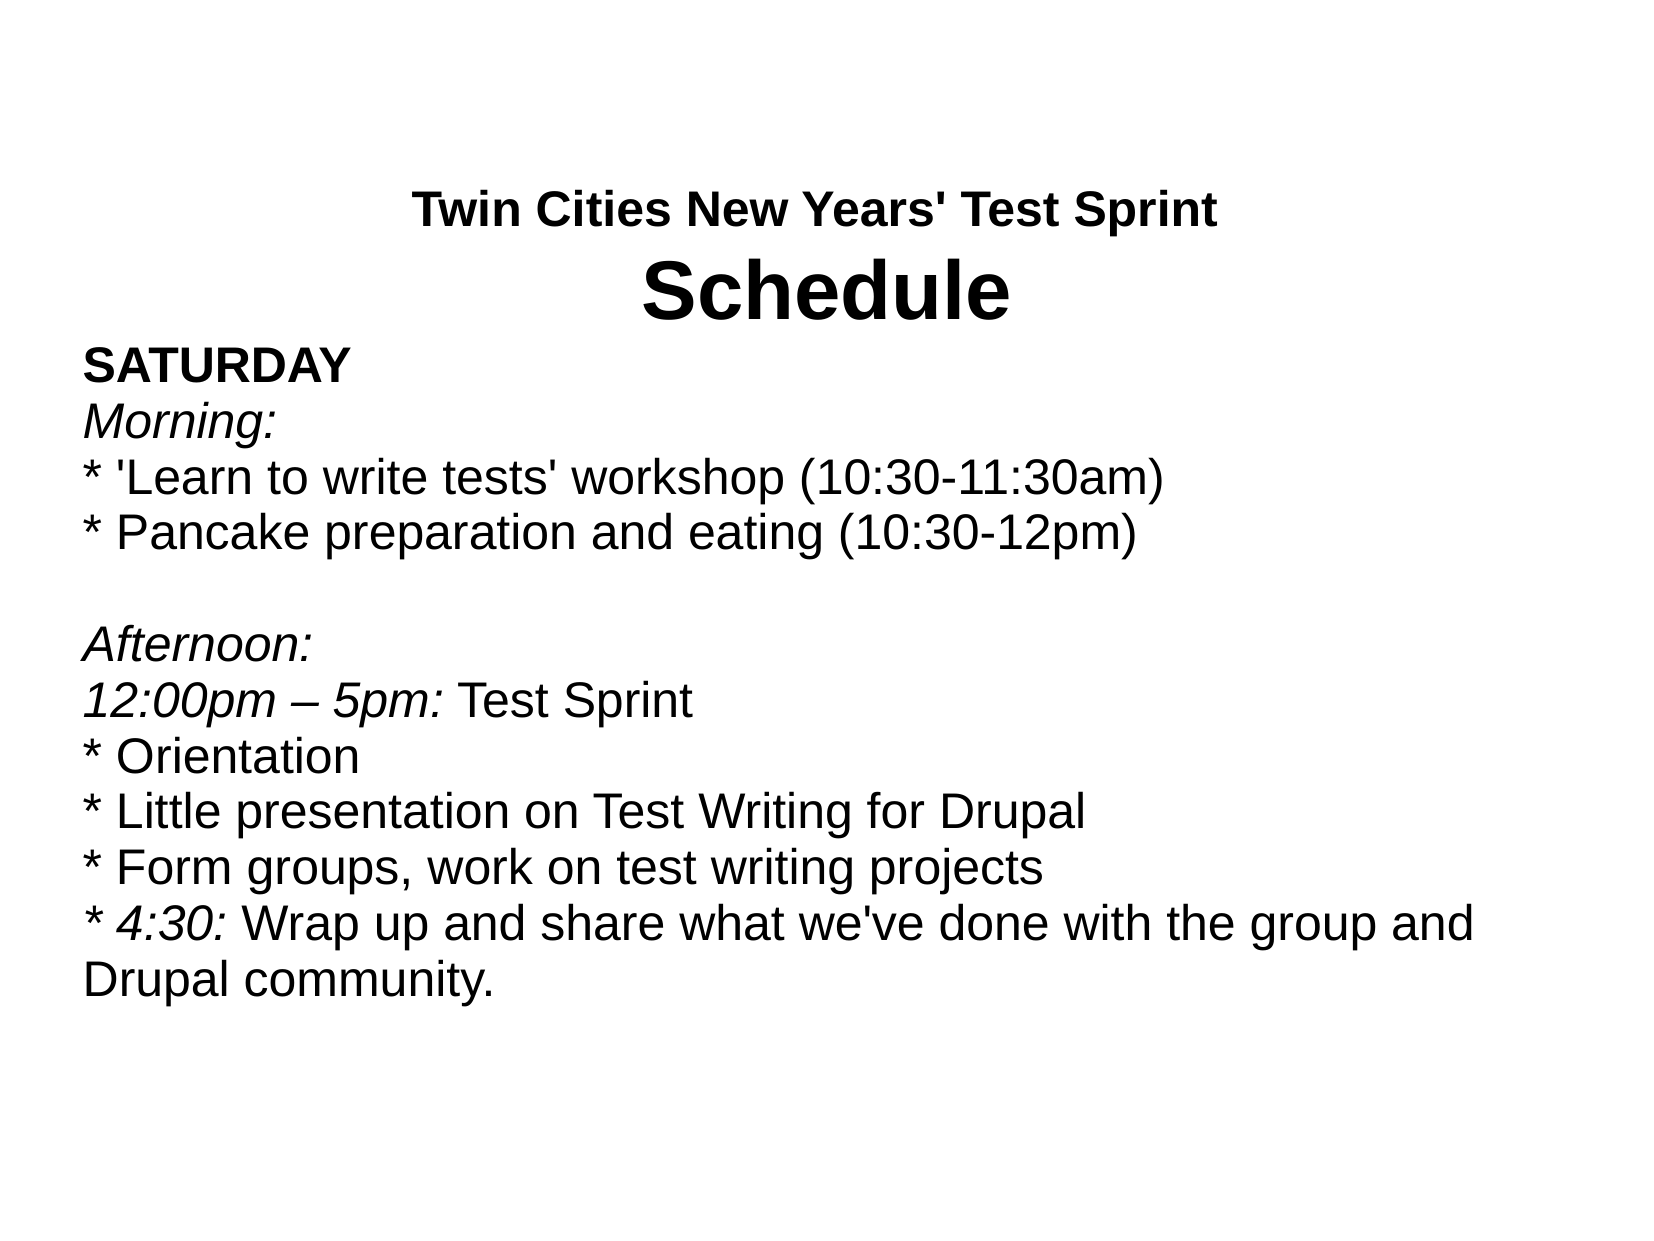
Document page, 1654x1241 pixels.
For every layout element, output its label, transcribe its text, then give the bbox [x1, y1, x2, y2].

subtitle Twin Cities New Years' Test Sprint Schedule SATURDAY Morning: * 'Learn to write tests' workshop (10:30-11:30am) * Pancake preparation and eating (10:30-12pm) Afternoon: 12:00pm – 5pm: Test Sprint * Orientation * Little presentation on Test Writing for Drupal * Form groups, work on test writing projects * 4:30: Wrap up and share what we've done with the group and Drupal community. [82, 56, 1571, 1102]
